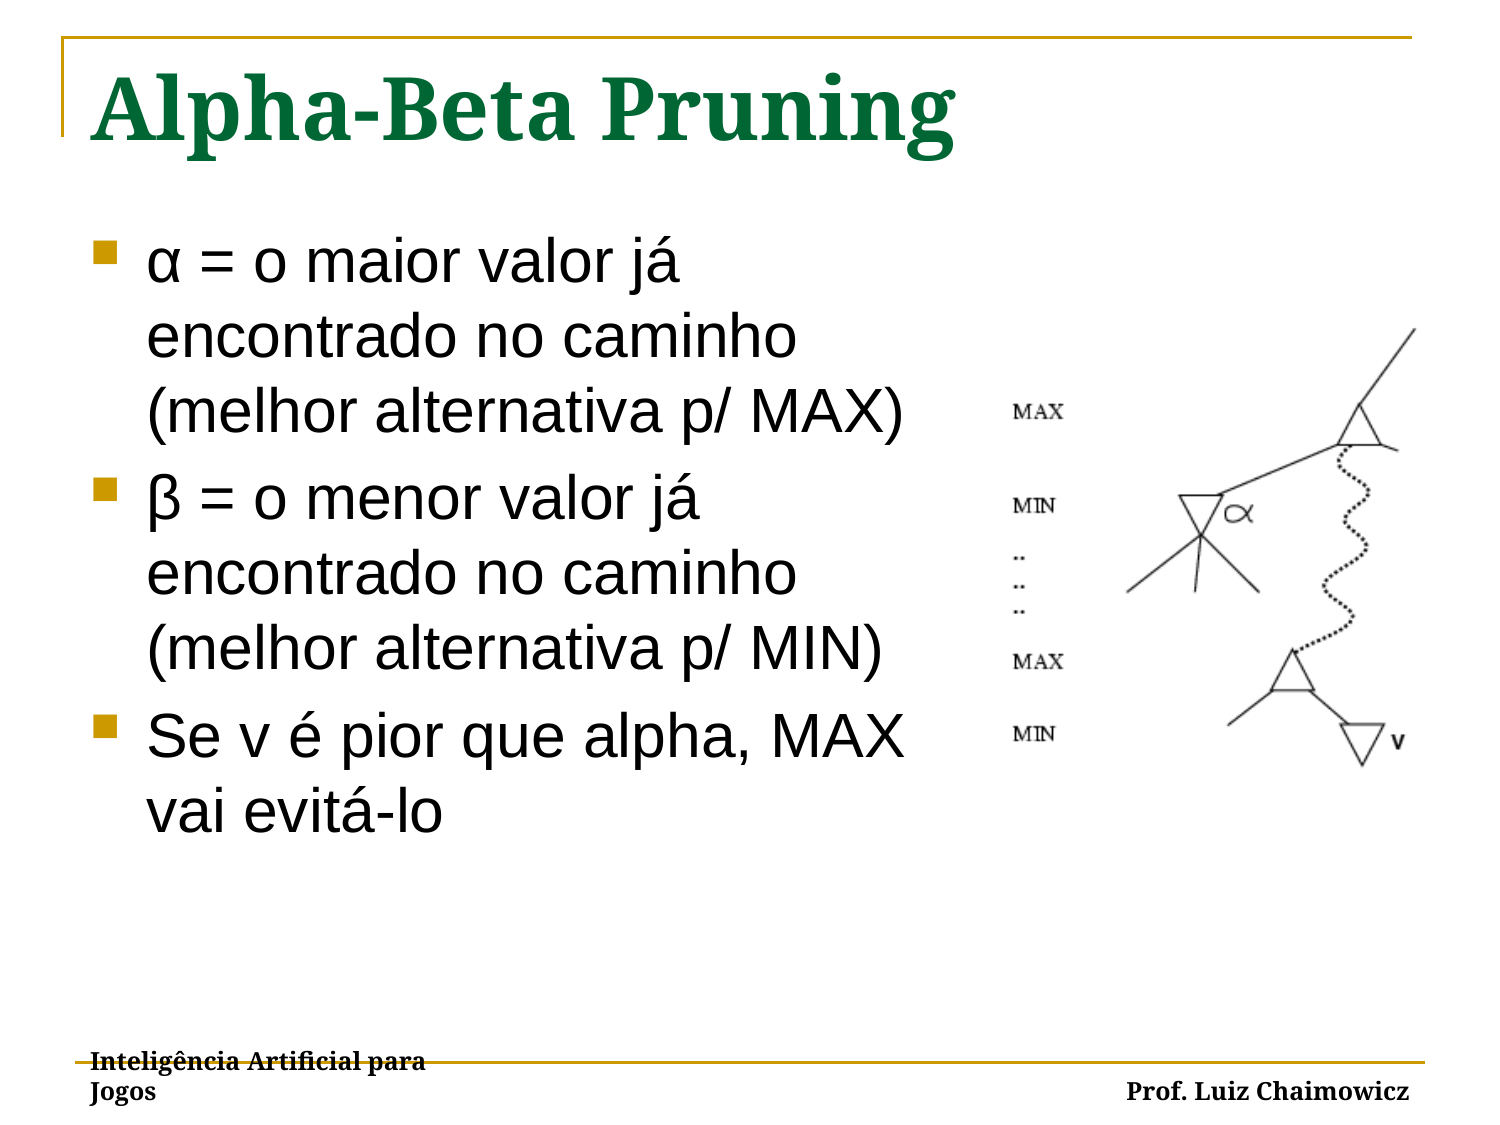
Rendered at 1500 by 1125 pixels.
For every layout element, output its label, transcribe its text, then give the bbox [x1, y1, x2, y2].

picture [1010, 327, 1418, 770]
footer Inteligência Artificial para Jogos [75, 1074, 500, 1113]
list α = o maior valor já encontrado no caminho (melhor alternativa p/ MAX) β = o menor valor já encontrado no caminho (melhor alternativa p/ MIN) Se v é pior que alpha, MAX vai evitá-lo [75, 212, 969, 1038]
title Alpha-Beta Pruning [75, 45, 1425, 188]
